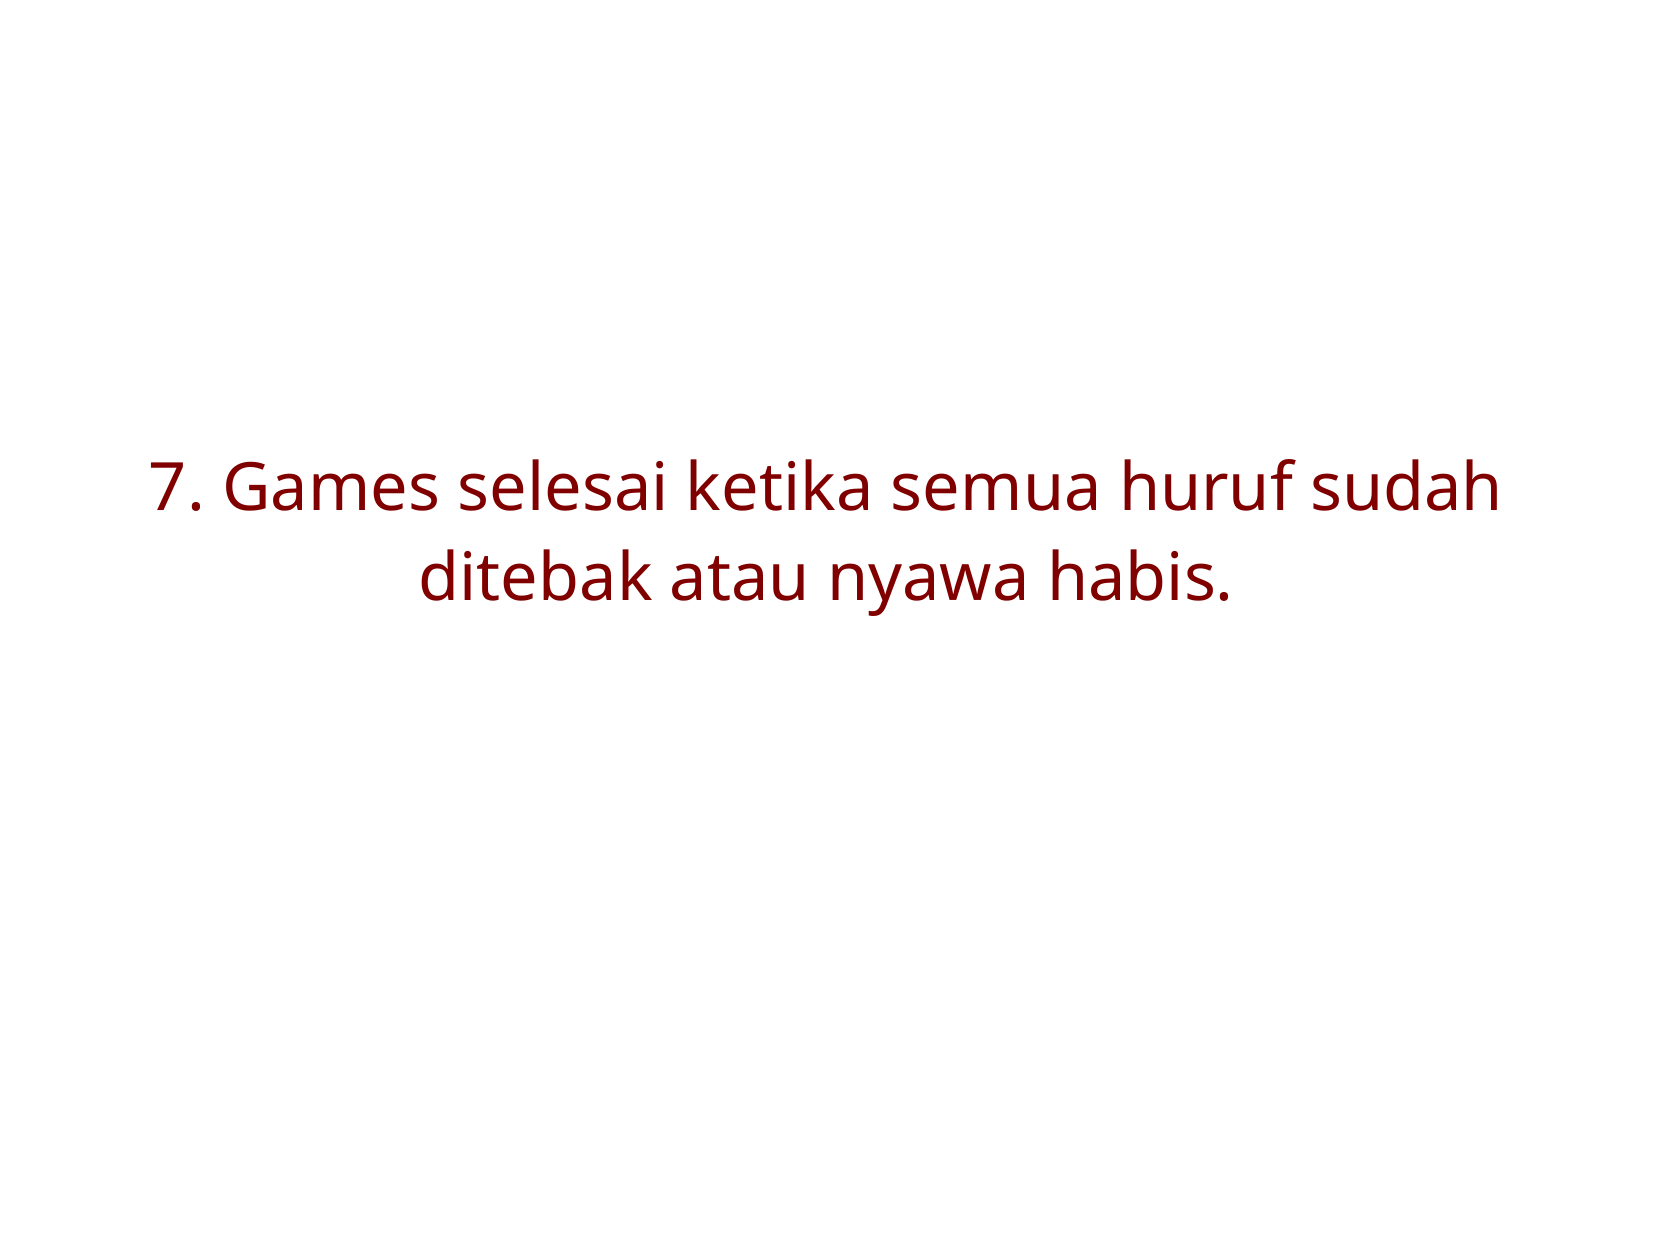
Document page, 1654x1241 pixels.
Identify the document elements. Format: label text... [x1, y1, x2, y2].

subtitle 7. Games selesai ketika semua huruf sudah ditebak atau nyawa habis. [82, 49, 1571, 1010]
